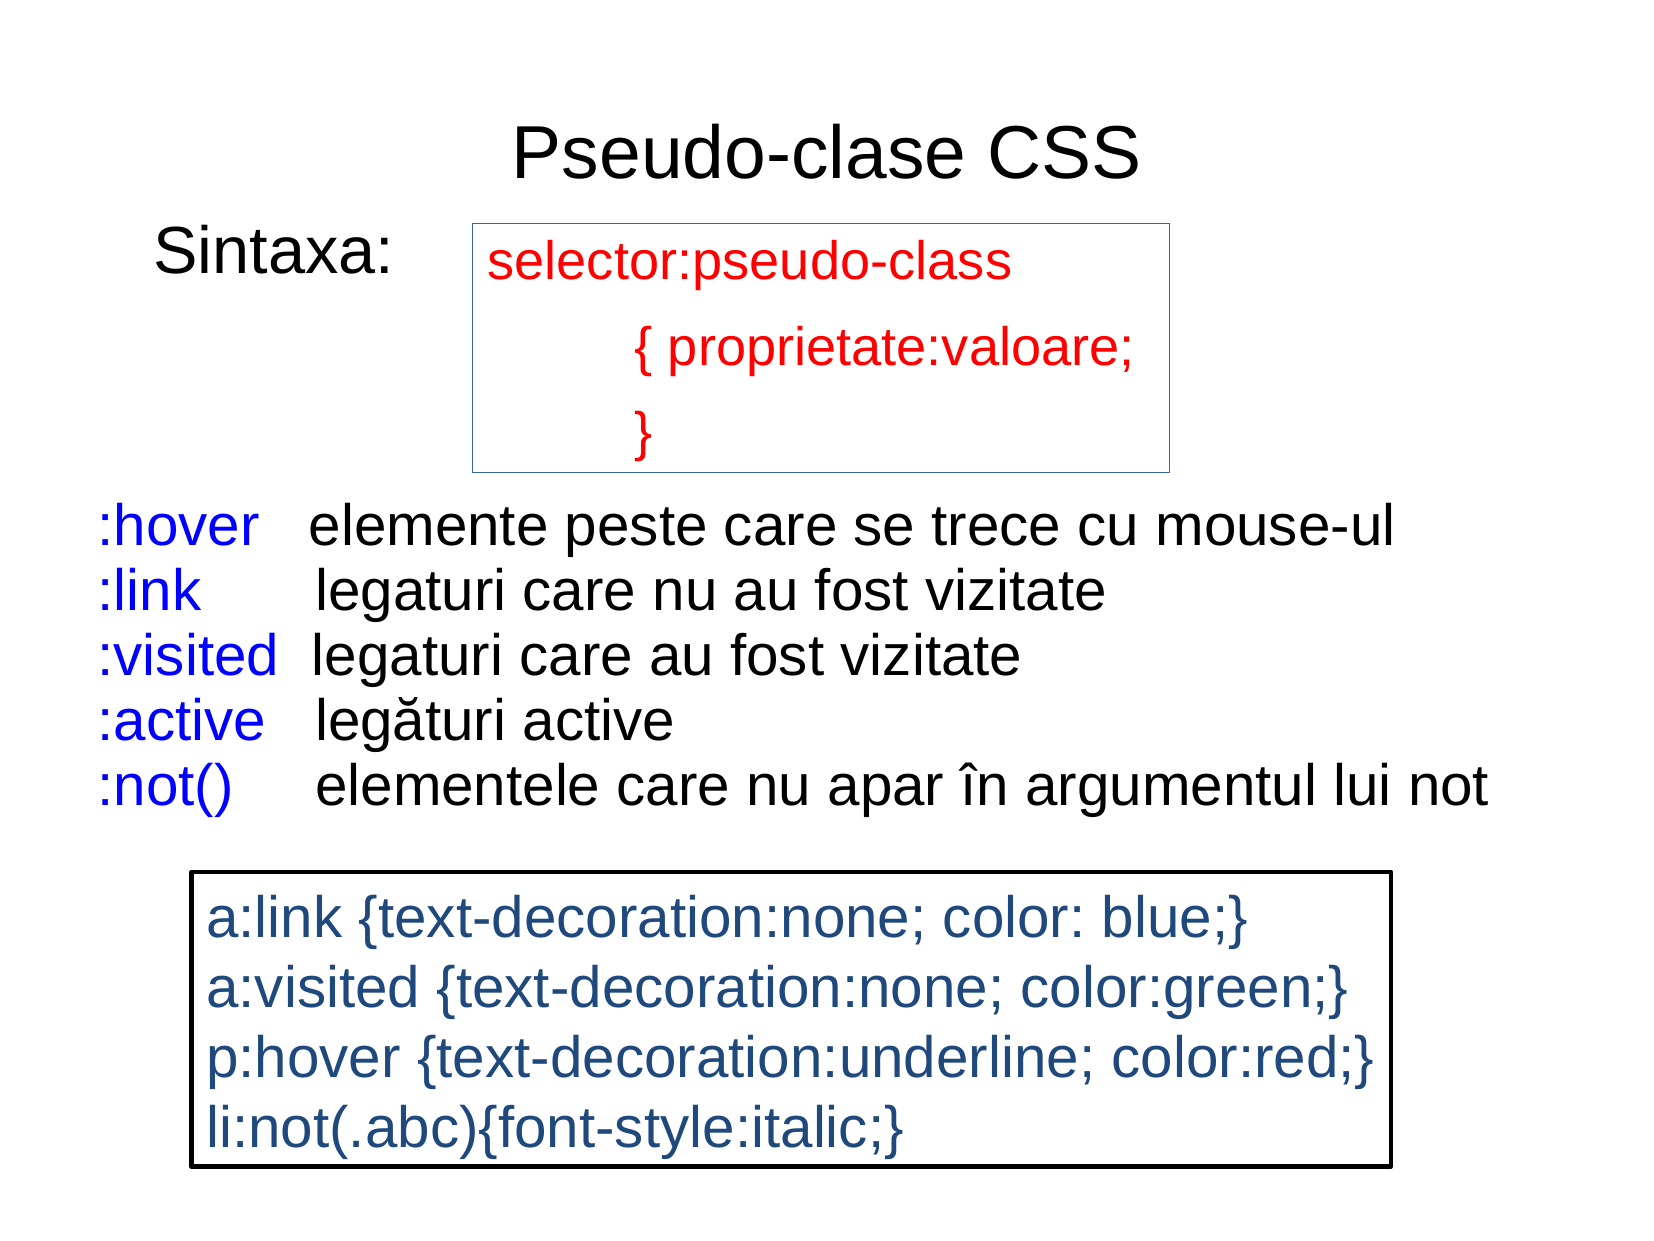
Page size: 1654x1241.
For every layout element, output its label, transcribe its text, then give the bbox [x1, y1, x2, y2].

list Sintaxa: [82, 213, 1571, 485]
text_box selector:pseudo-class { proprietate:valoare; } [472, 223, 1170, 473]
title Pseudo-clase CSS [82, 49, 1571, 213]
text_box a:link {text-decoration:none; color: blue;} a:visited {text-decoration:none; color:green;} p:hover {text-decoration:underline; color:red;} li:not(.abc){font-style:italic;} [191, 871, 1391, 1167]
text_box :hover elemente peste care se trece cu mouse-ul :link legaturi care nu au fost vizitate :visited legaturi care au fost vizitate :active legături active :not() elementele care nu apar în argumentul lui not [82, 485, 1595, 956]
